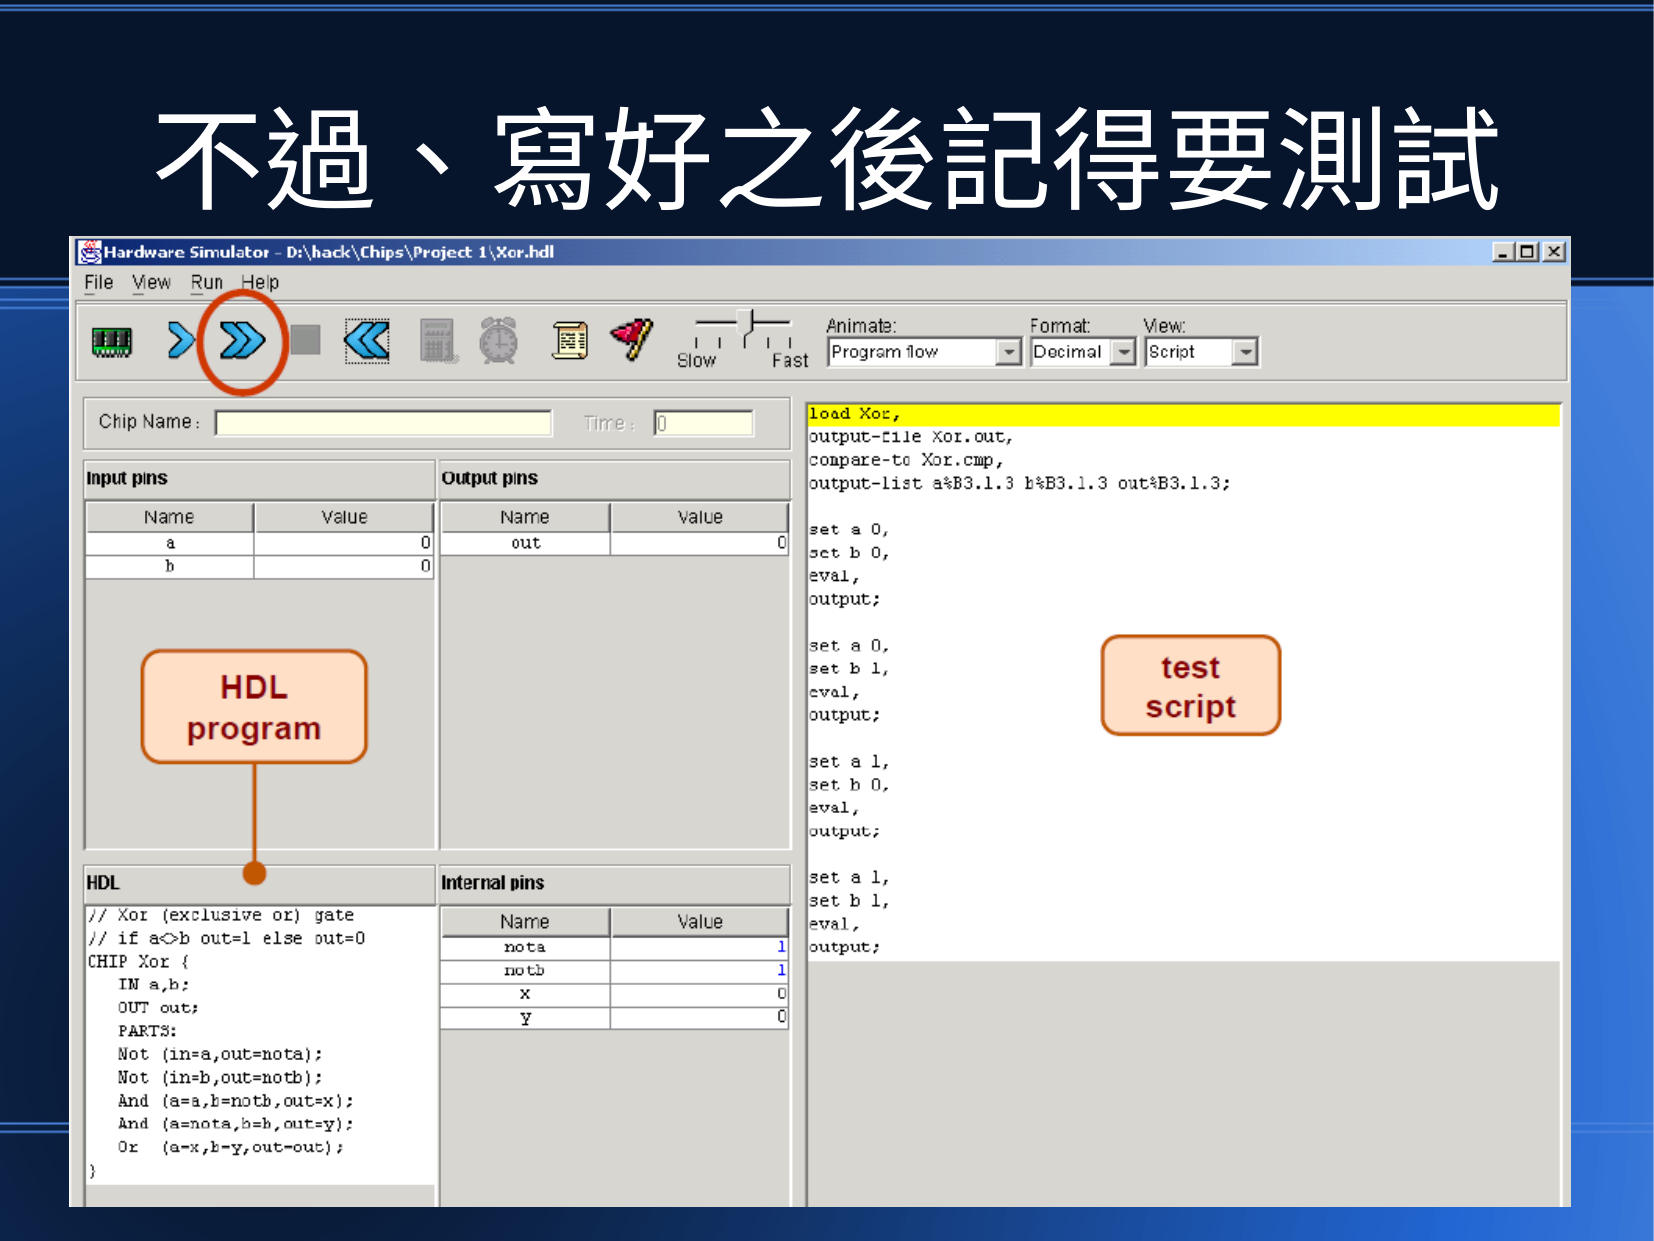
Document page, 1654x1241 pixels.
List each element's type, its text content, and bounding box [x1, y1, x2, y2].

picture [0, 0, 1654, 1241]
title 不過、寫好之後記得要測試 [82, 49, 1571, 236]
